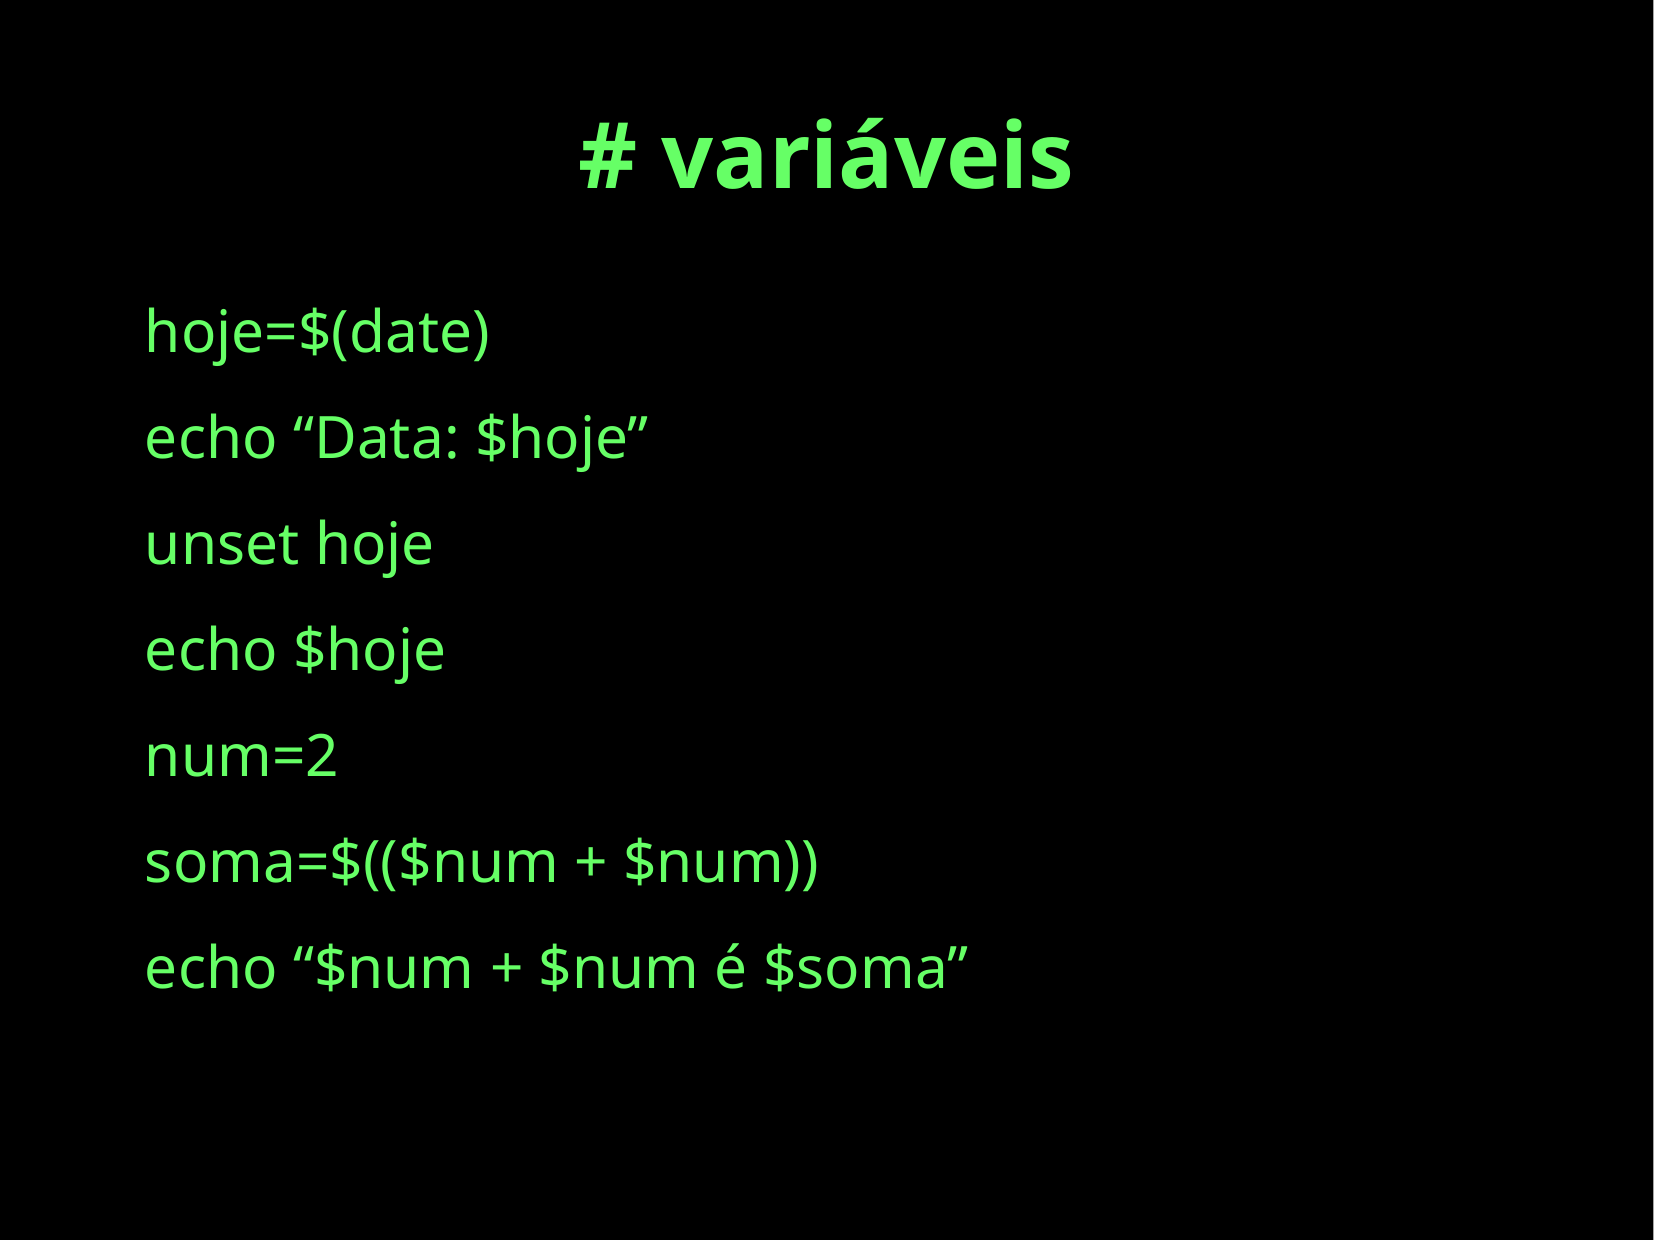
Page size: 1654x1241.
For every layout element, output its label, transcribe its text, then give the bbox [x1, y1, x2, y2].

list hoje=$(date) echo “Data: $hoje” unset hoje echo $hoje num=2 soma=$(($num + $num)) echo “$num + $num é $soma” [82, 290, 1571, 1010]
title # variáveis [82, 49, 1571, 257]
